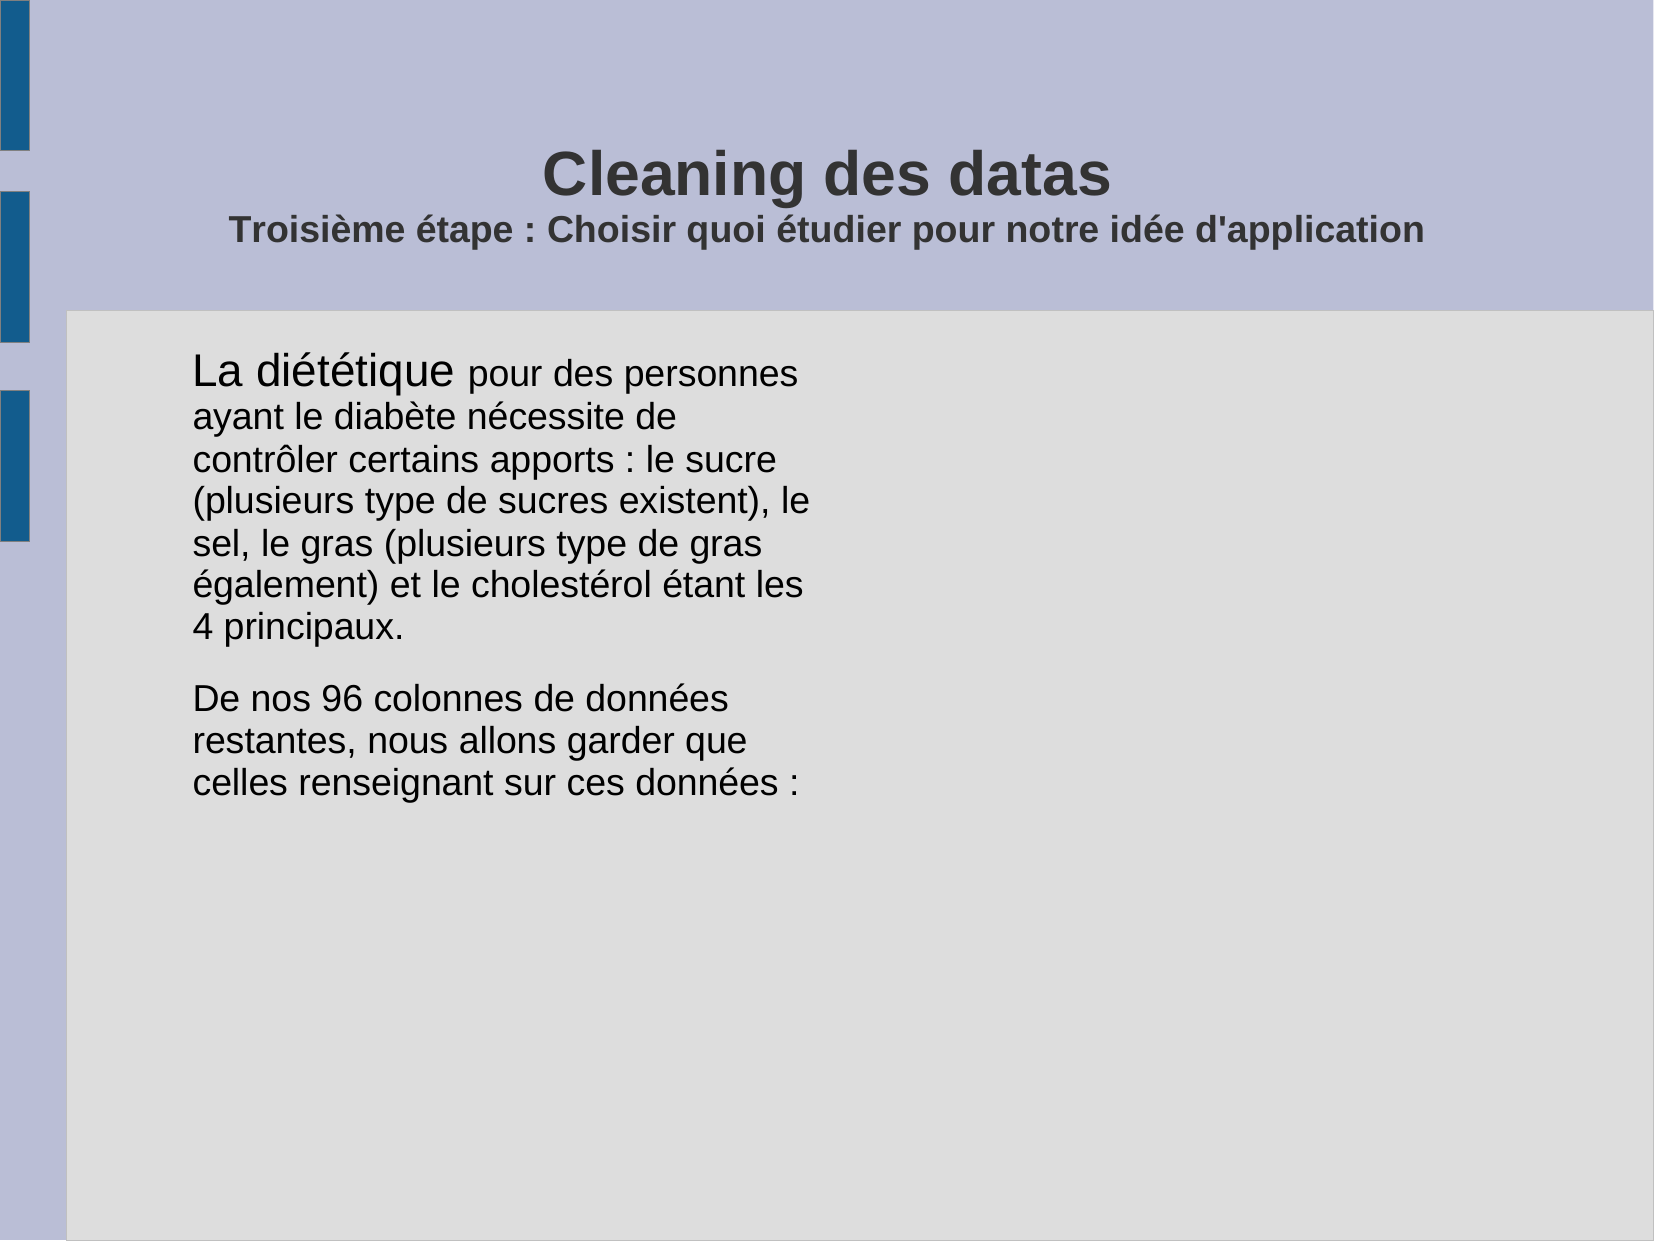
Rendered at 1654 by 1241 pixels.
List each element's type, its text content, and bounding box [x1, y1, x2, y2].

list [121, 752, 1534, 1126]
title Cleaning des datas Troisième étape : Choisir quoi étudier pour notre idée d'application [121, 91, 1534, 299]
list La diététique pour des personnes ayant le diabète nécessite de contrôler certains apports : le sucre (plusieurs type de sucres existent), le sel, le gras (plusieurs type de gras également) et le cholestérol étant les 4 principaux. De nos 96 colonnes de données restantes, nous allons garder que celles renseignant sur ces données : [121, 344, 811, 752]
